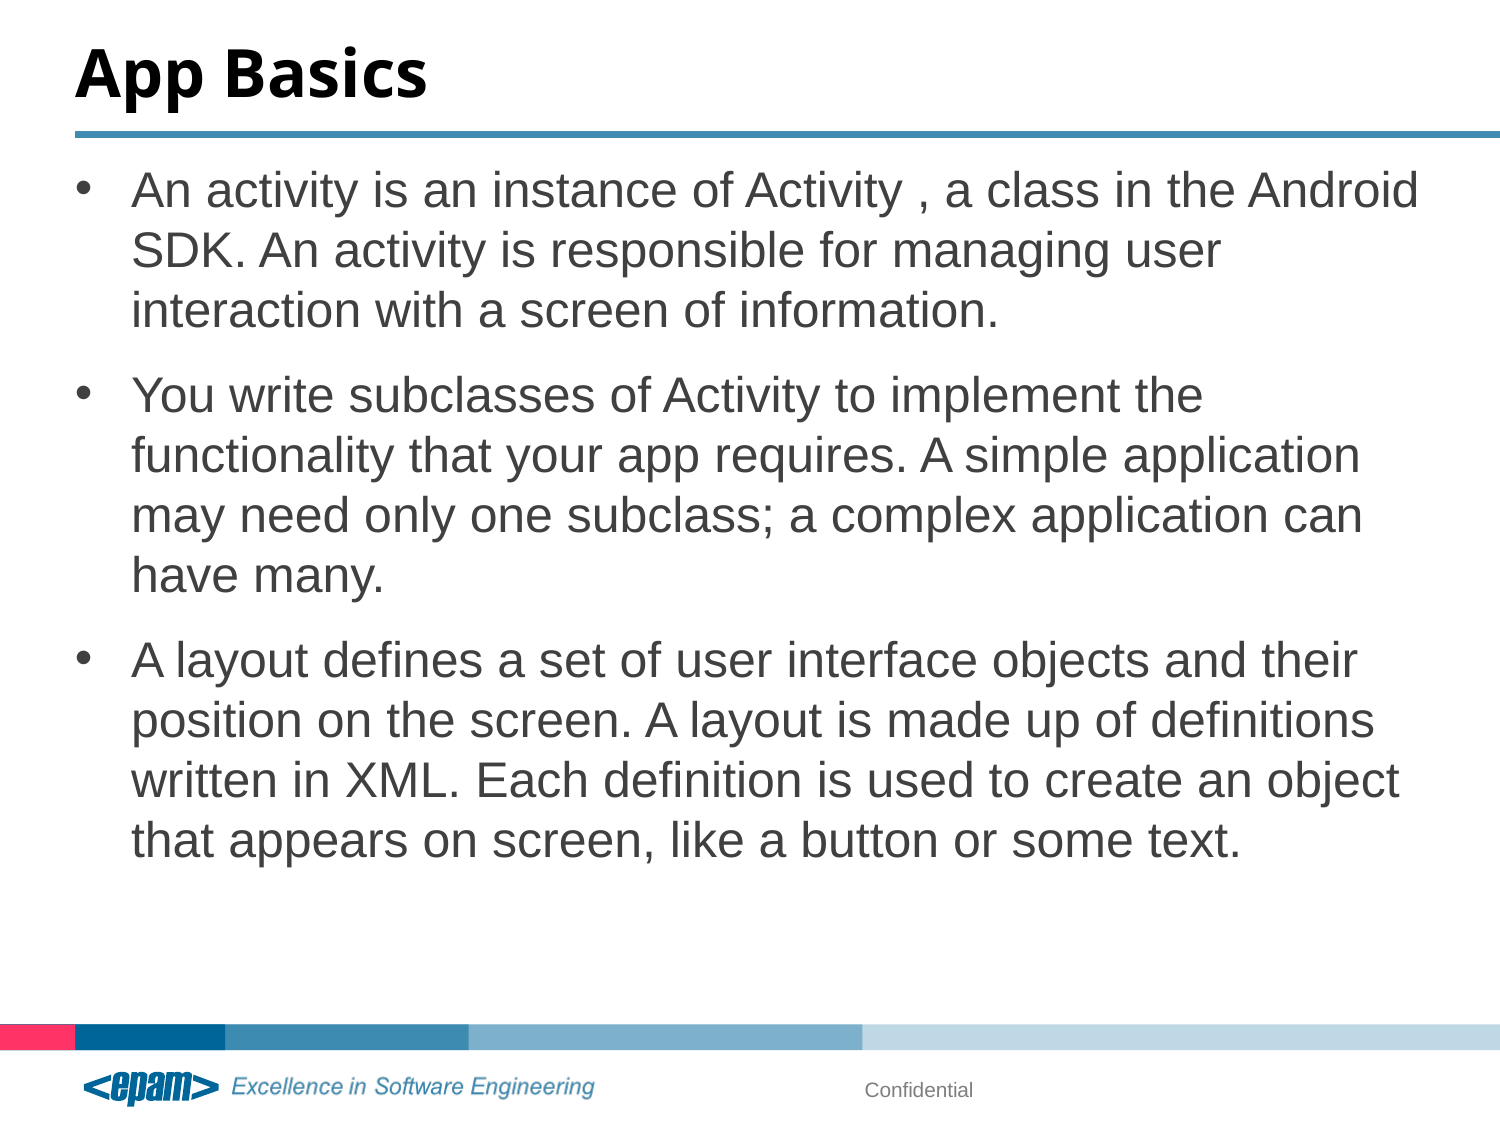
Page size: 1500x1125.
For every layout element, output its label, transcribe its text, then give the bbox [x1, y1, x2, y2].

text_box App Basics [92, 58, 104, 77]
list An activity is an instance of Activity , a class in the Android SDK. An activity is responsible for managing user interaction with a screen of information. You write subclasses of Activity to implement the functionality that your app requires. A simple application may need only one subclass; a complex application can have many. A layout defines a set of user interface objects and their position on the screen. A layout is made up of definitions written in XML. Each definition is used to create an object that appears on screen, like a button or some text. [59, 149, 1441, 1000]
text_box Confidential [849, 1069, 1351, 1125]
picture [75, 134, 1500, 139]
text_box App Basics [75, 45, 1500, 134]
picture [216, 1063, 647, 1115]
